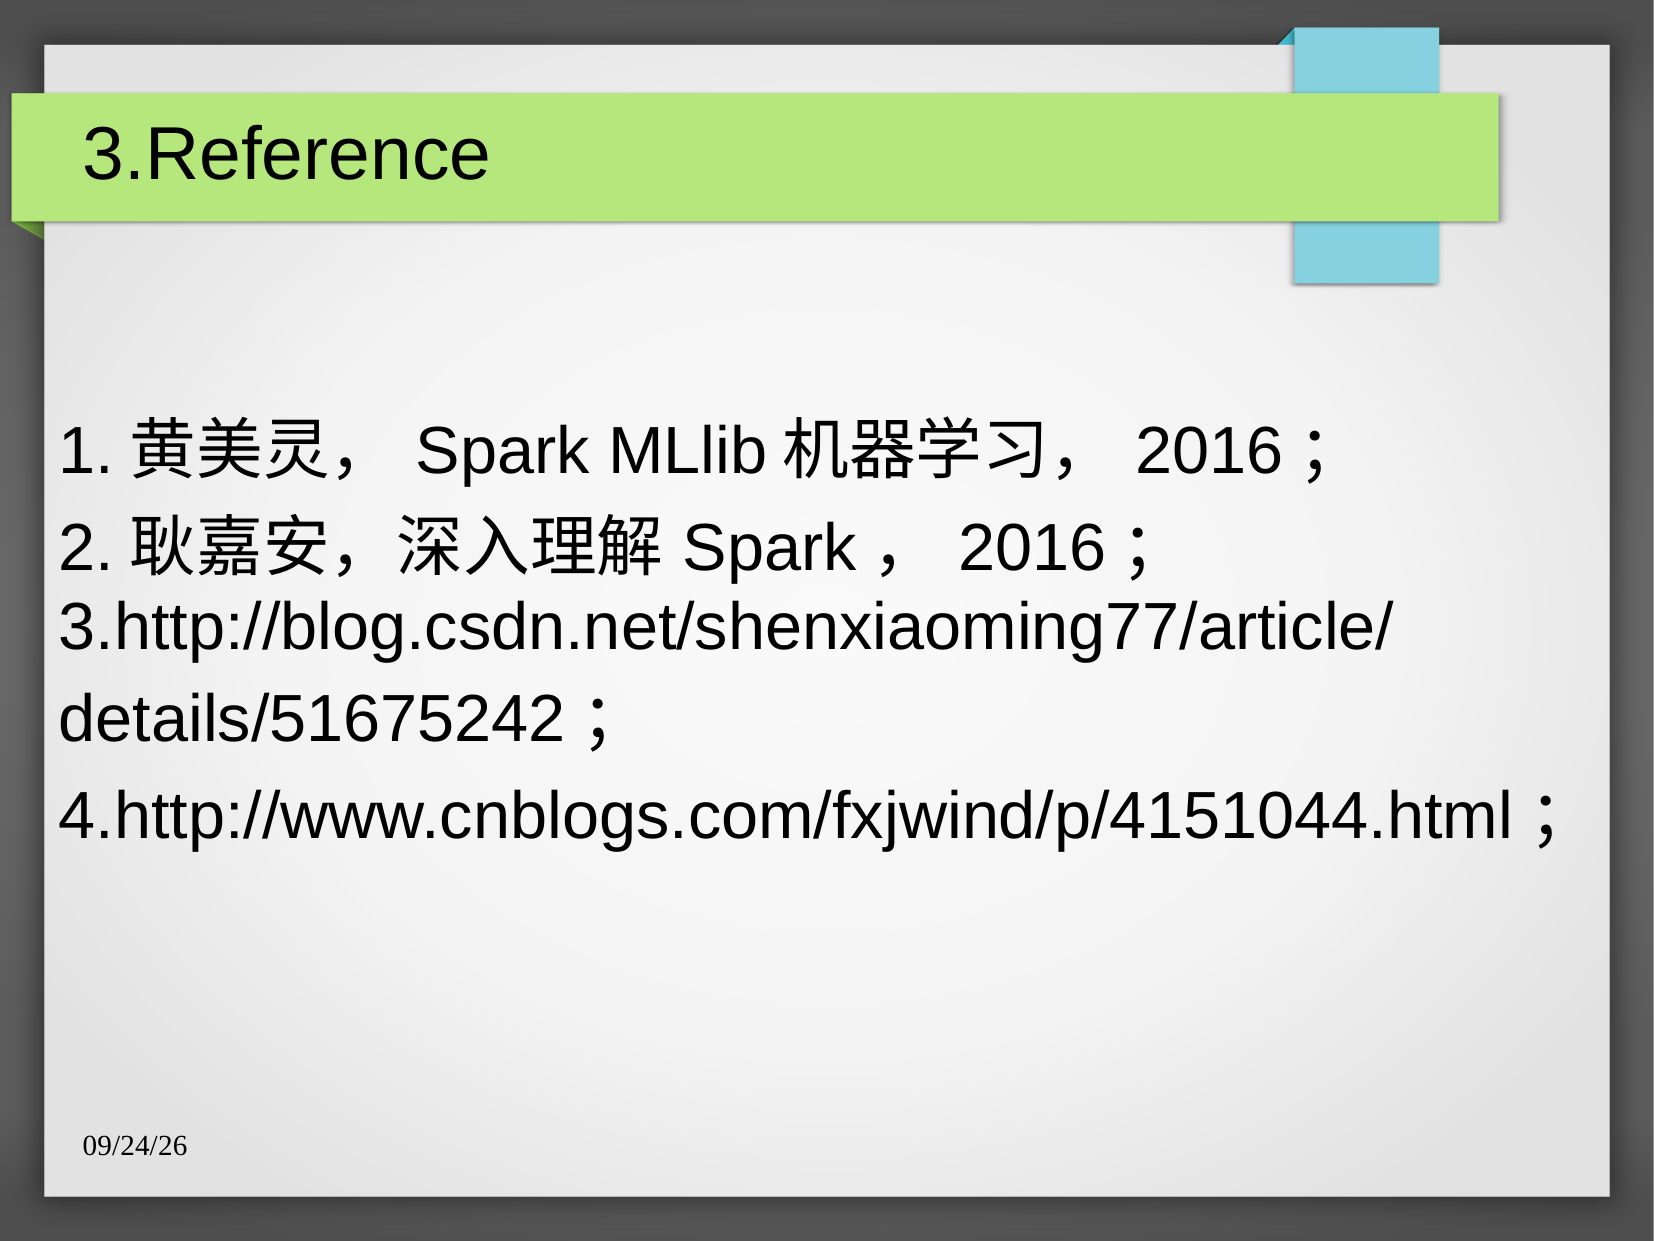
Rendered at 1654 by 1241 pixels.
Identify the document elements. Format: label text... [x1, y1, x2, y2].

picture [0, 0, 1654, 1241]
subtitle 1.黄美灵，Spark MLlib机器学习，2016； 2.耿嘉安，深入理解Spark，2016； 3.http://blog.csdn.net/shenxiaoming77/article/details/51675242； 4.http://www.cnblogs.com/fxjwind/p/4151044.html； [59, 272, 1607, 981]
title 3.Reference [82, 94, 1264, 213]
